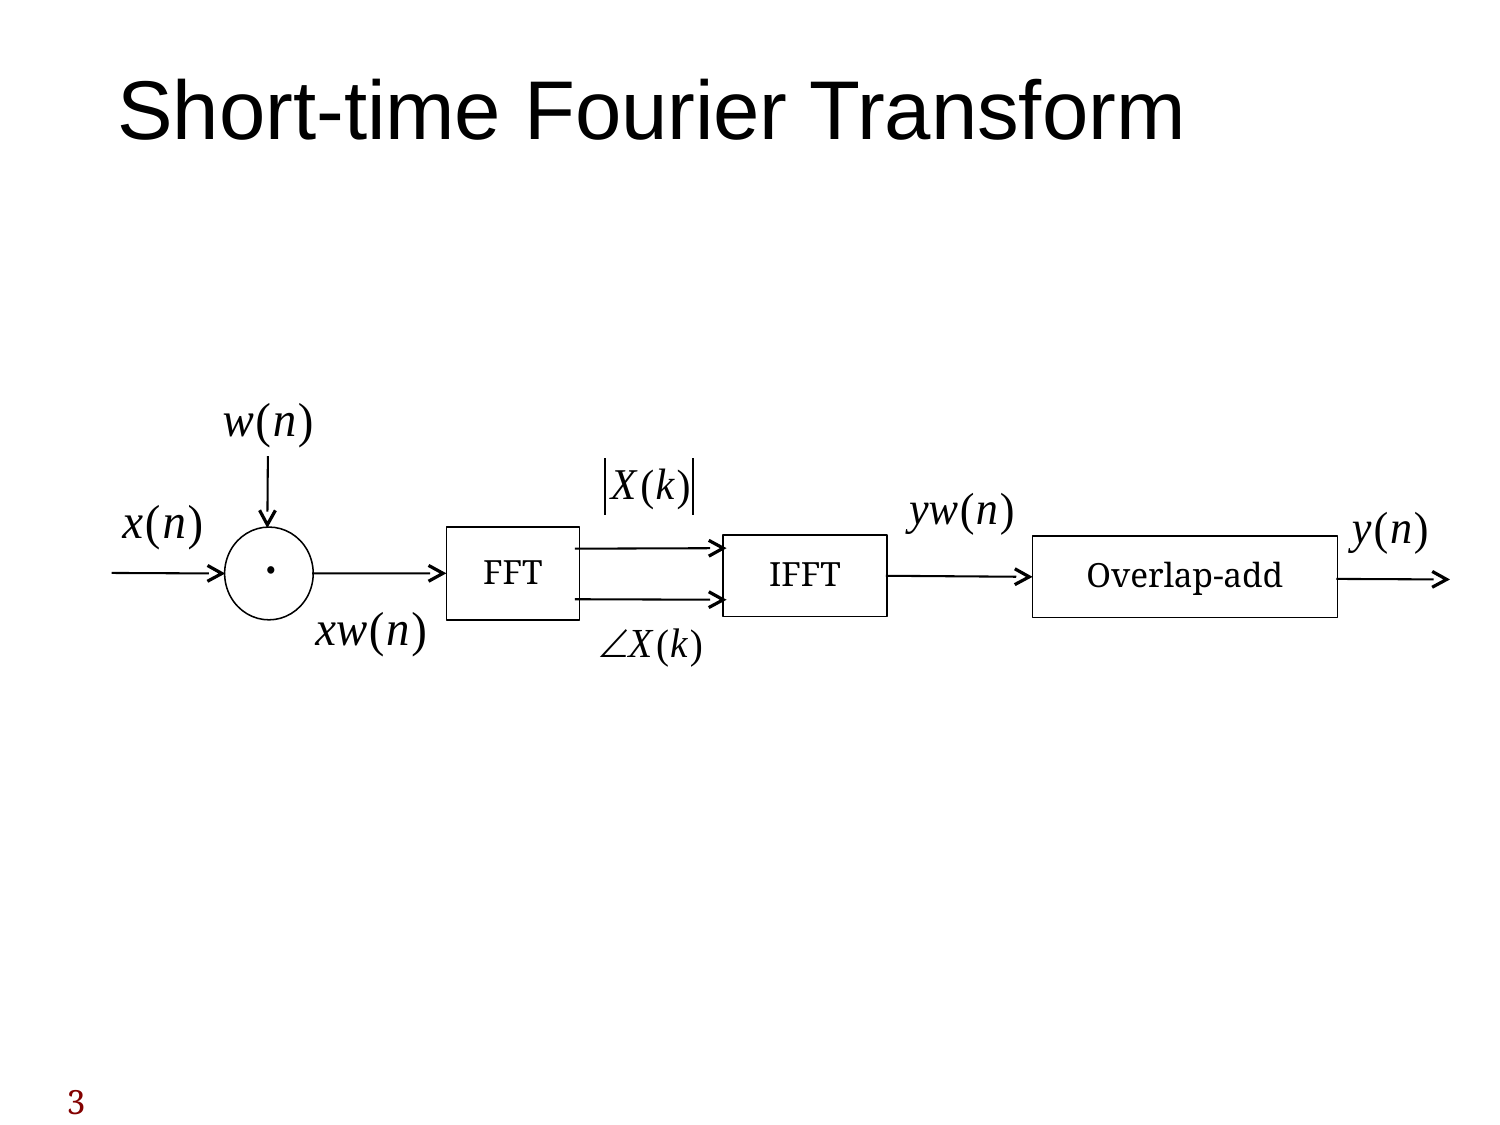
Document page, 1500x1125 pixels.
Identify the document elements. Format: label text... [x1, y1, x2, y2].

text_box <number> [66, 1081, 255, 1119]
chart [305, 596, 431, 666]
chart [241, 544, 297, 597]
title Short-time Fourier Transform [73, 2, 1438, 206]
chart [596, 451, 699, 522]
text_box FFT [446, 526, 580, 620]
chart [112, 489, 206, 559]
chart [593, 616, 705, 676]
chart [899, 478, 1018, 545]
text_box IFFT [722, 535, 887, 617]
chart [1342, 496, 1432, 563]
chart [214, 387, 317, 458]
text_box Overlap-add [1032, 536, 1338, 618]
